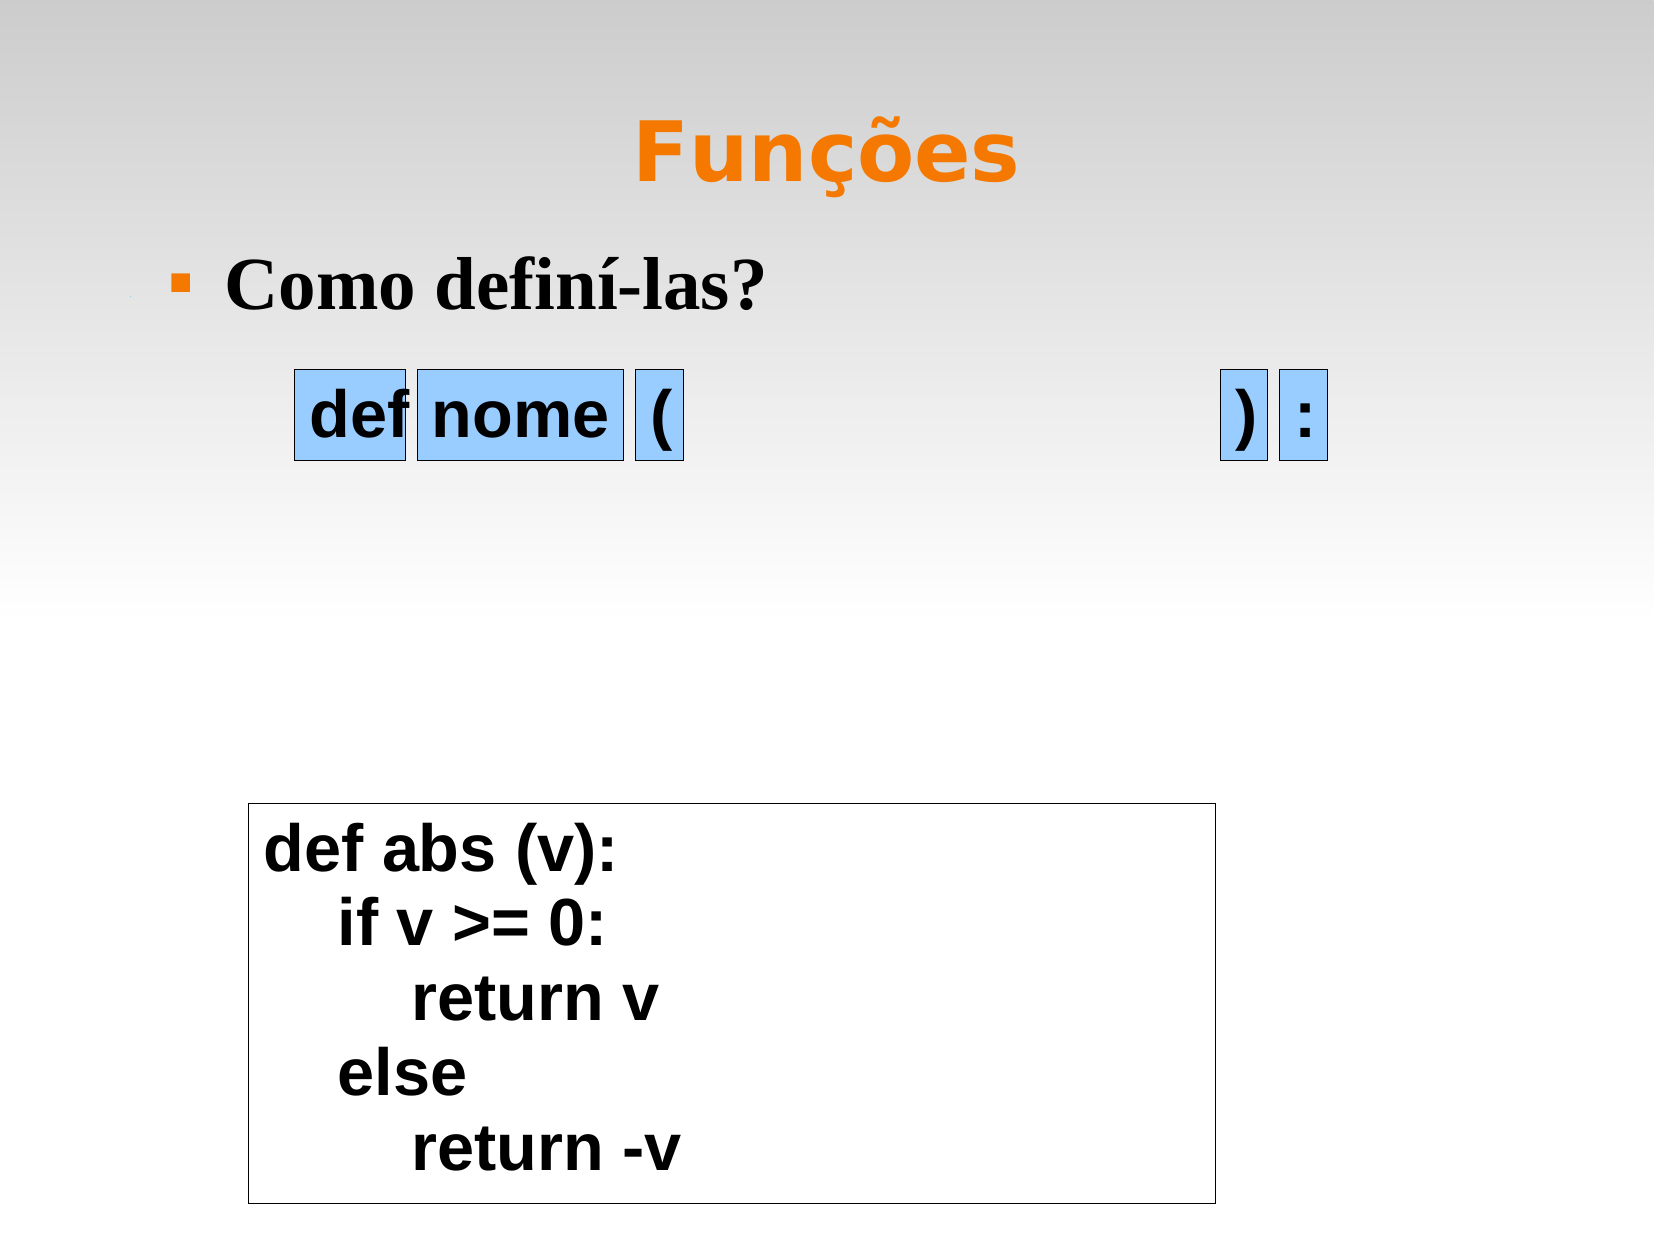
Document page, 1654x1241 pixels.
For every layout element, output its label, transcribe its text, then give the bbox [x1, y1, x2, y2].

text_box ( [635, 369, 684, 461]
title Funções [82, 49, 1571, 242]
list Como definí-las? [82, 242, 1571, 1062]
text_box def [294, 369, 406, 461]
text_box def abs (v): if v >= 0: return v else return -v [248, 803, 1216, 1204]
text_box : [1279, 369, 1328, 461]
text_box nome [417, 369, 624, 461]
text_box ) [1220, 369, 1268, 461]
